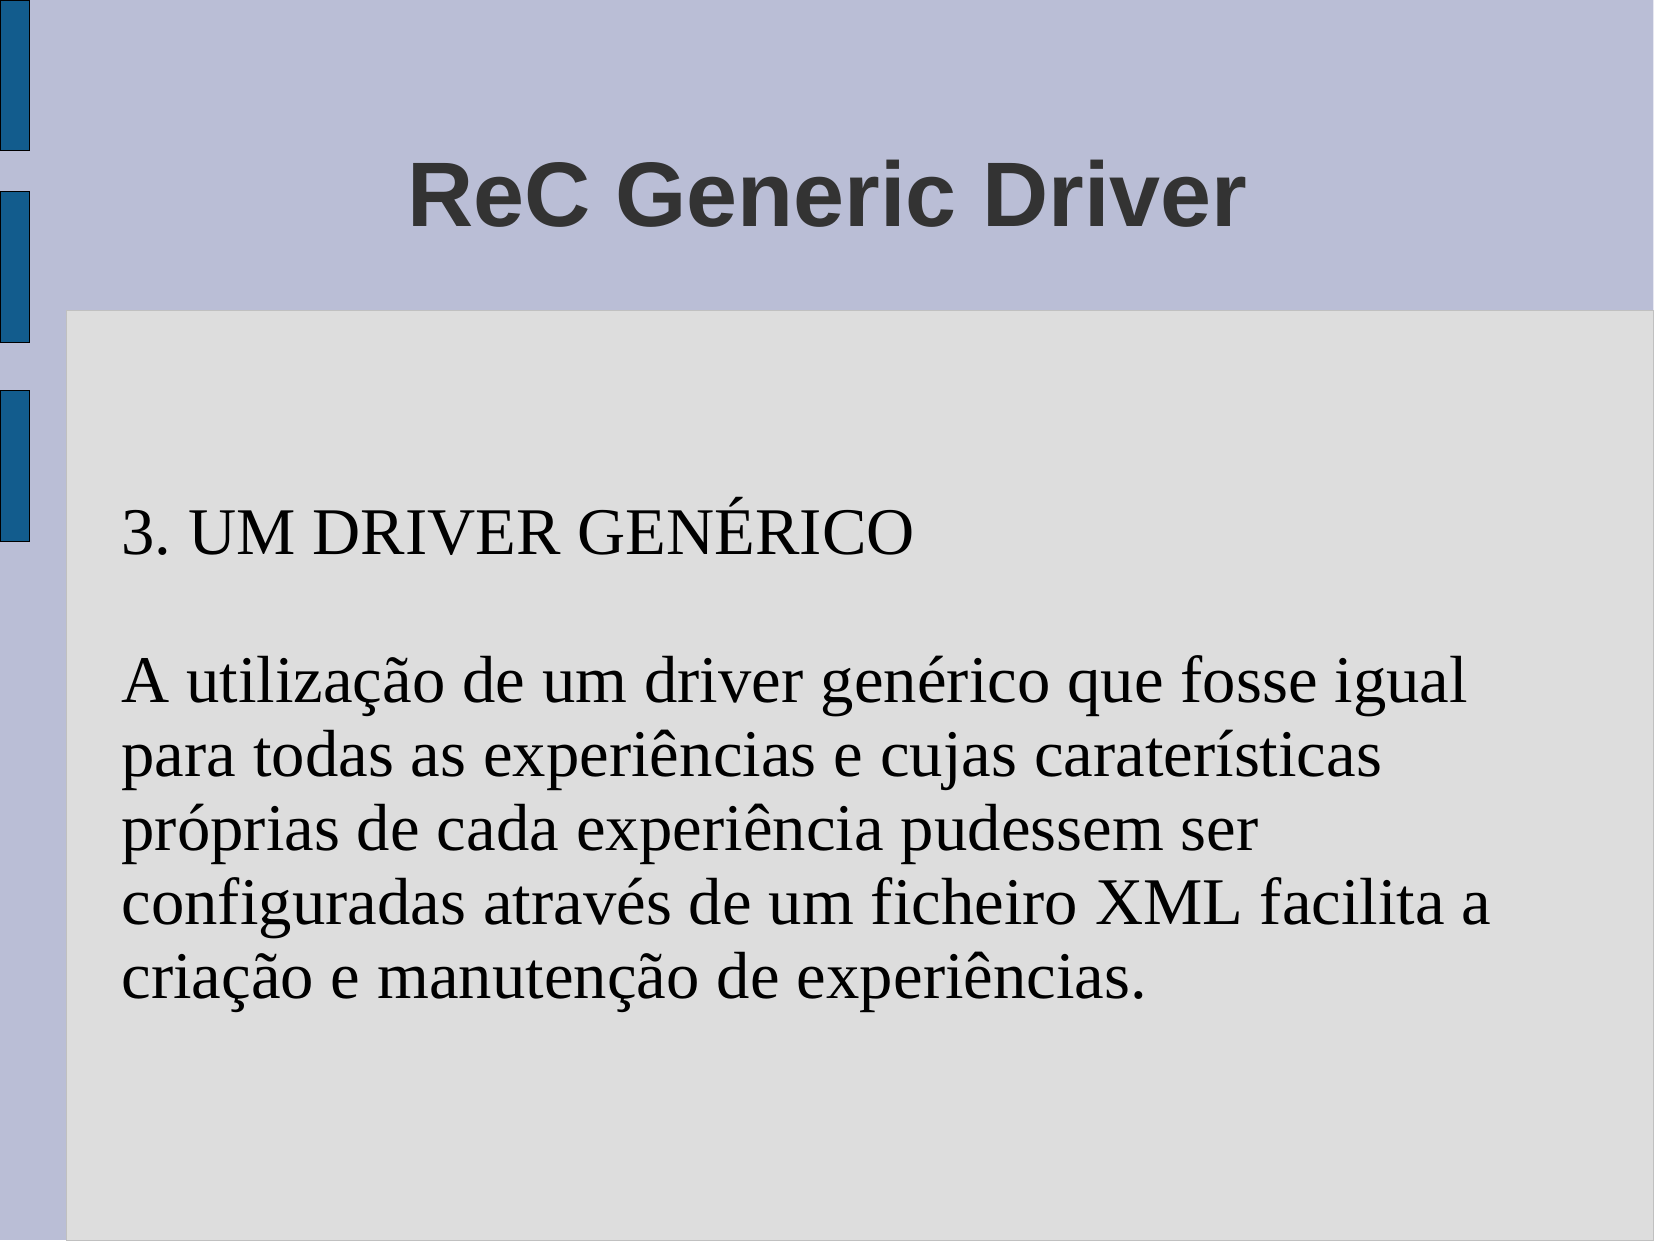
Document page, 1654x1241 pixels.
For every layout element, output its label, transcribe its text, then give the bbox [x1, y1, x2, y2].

subtitle 3. UM DRIVER GENÉRICO A utilização de um driver genérico que fosse igual para todas as experiências e cujas caraterísticas próprias de cada experiência pudessem ser configuradas através de um ficheiro XML facilita a criação e manutenção de experiências. [121, 344, 1534, 1164]
title ReC Generic Driver [121, 91, 1534, 299]
